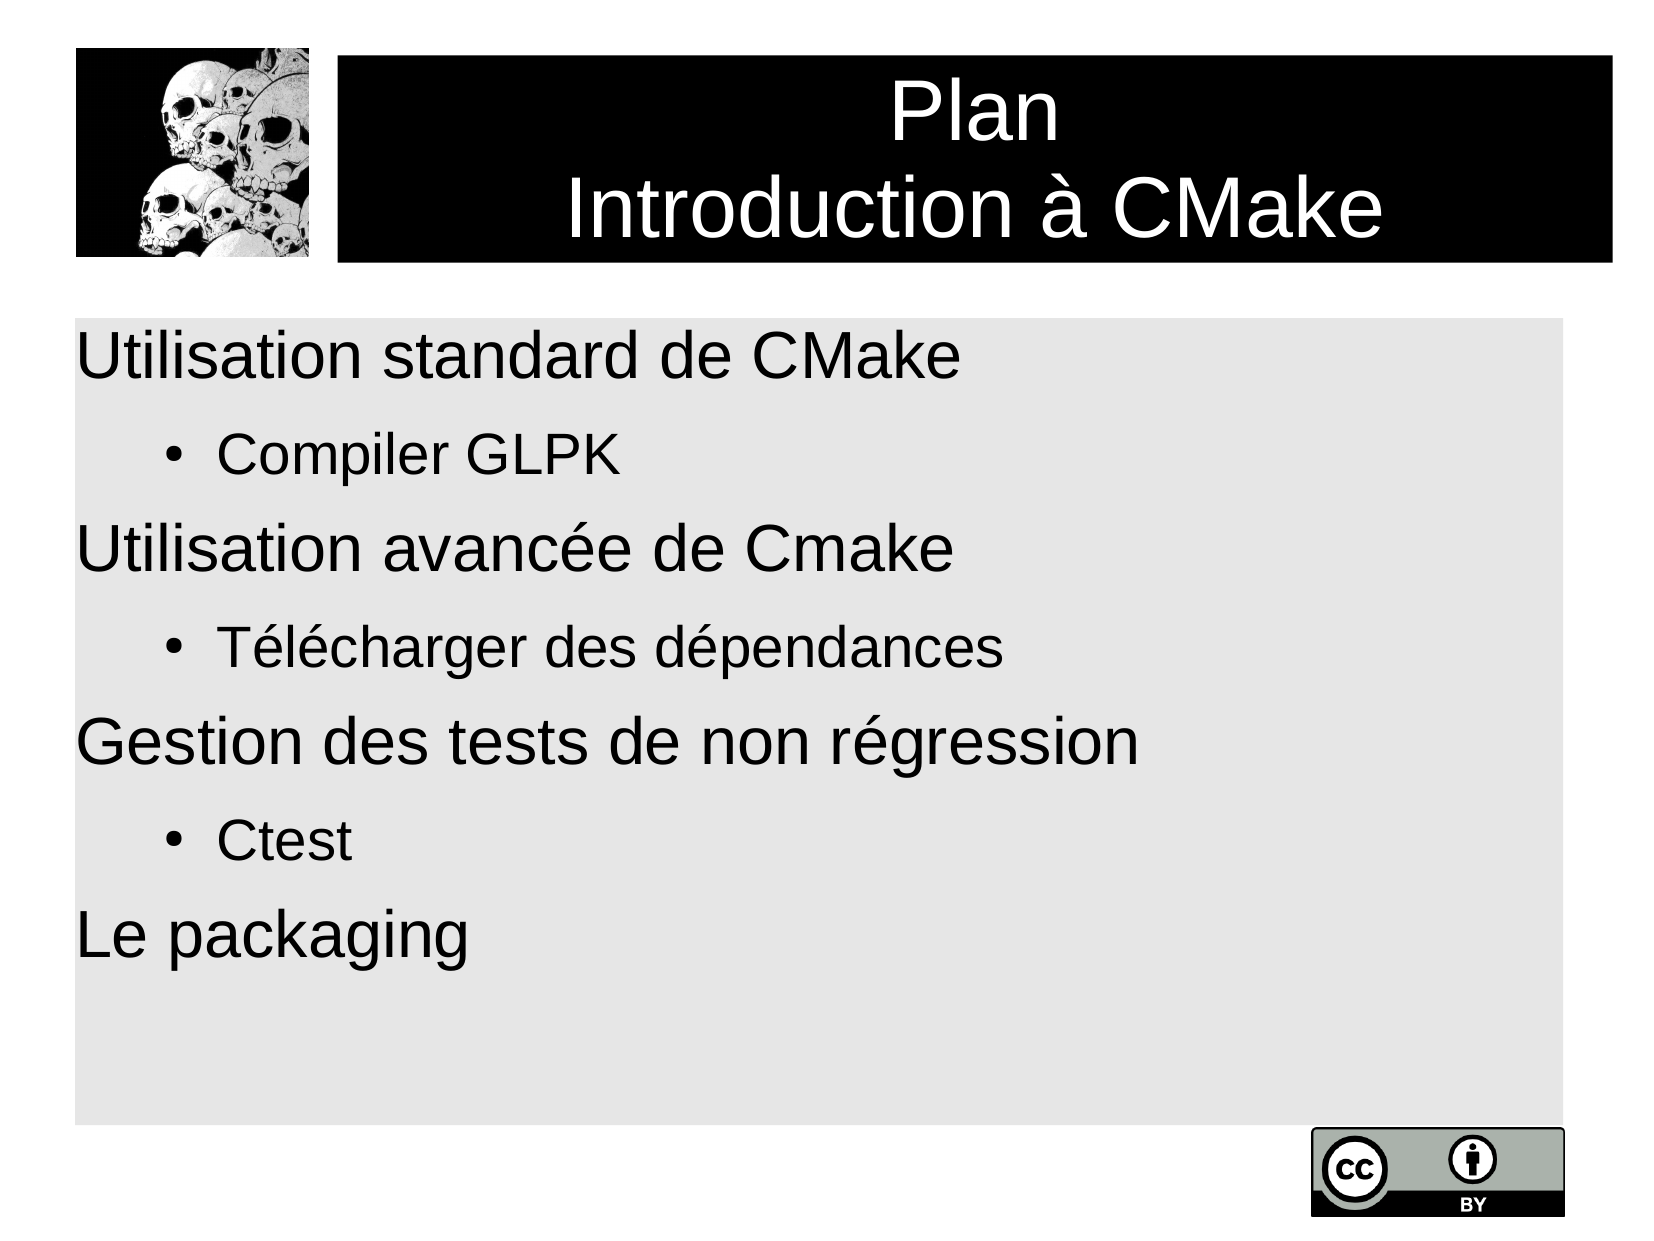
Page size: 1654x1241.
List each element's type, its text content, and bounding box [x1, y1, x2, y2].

list Utilisation standard de CMake Compiler GLPK Utilisation avancée de Cmake Télécharger des dépendances Gestion des tests de non régression Ctest Le packaging [75, 318, 1564, 1126]
picture [76, 48, 309, 257]
picture [1311, 1127, 1565, 1217]
title Plan Introduction à CMake [337, 55, 1613, 263]
